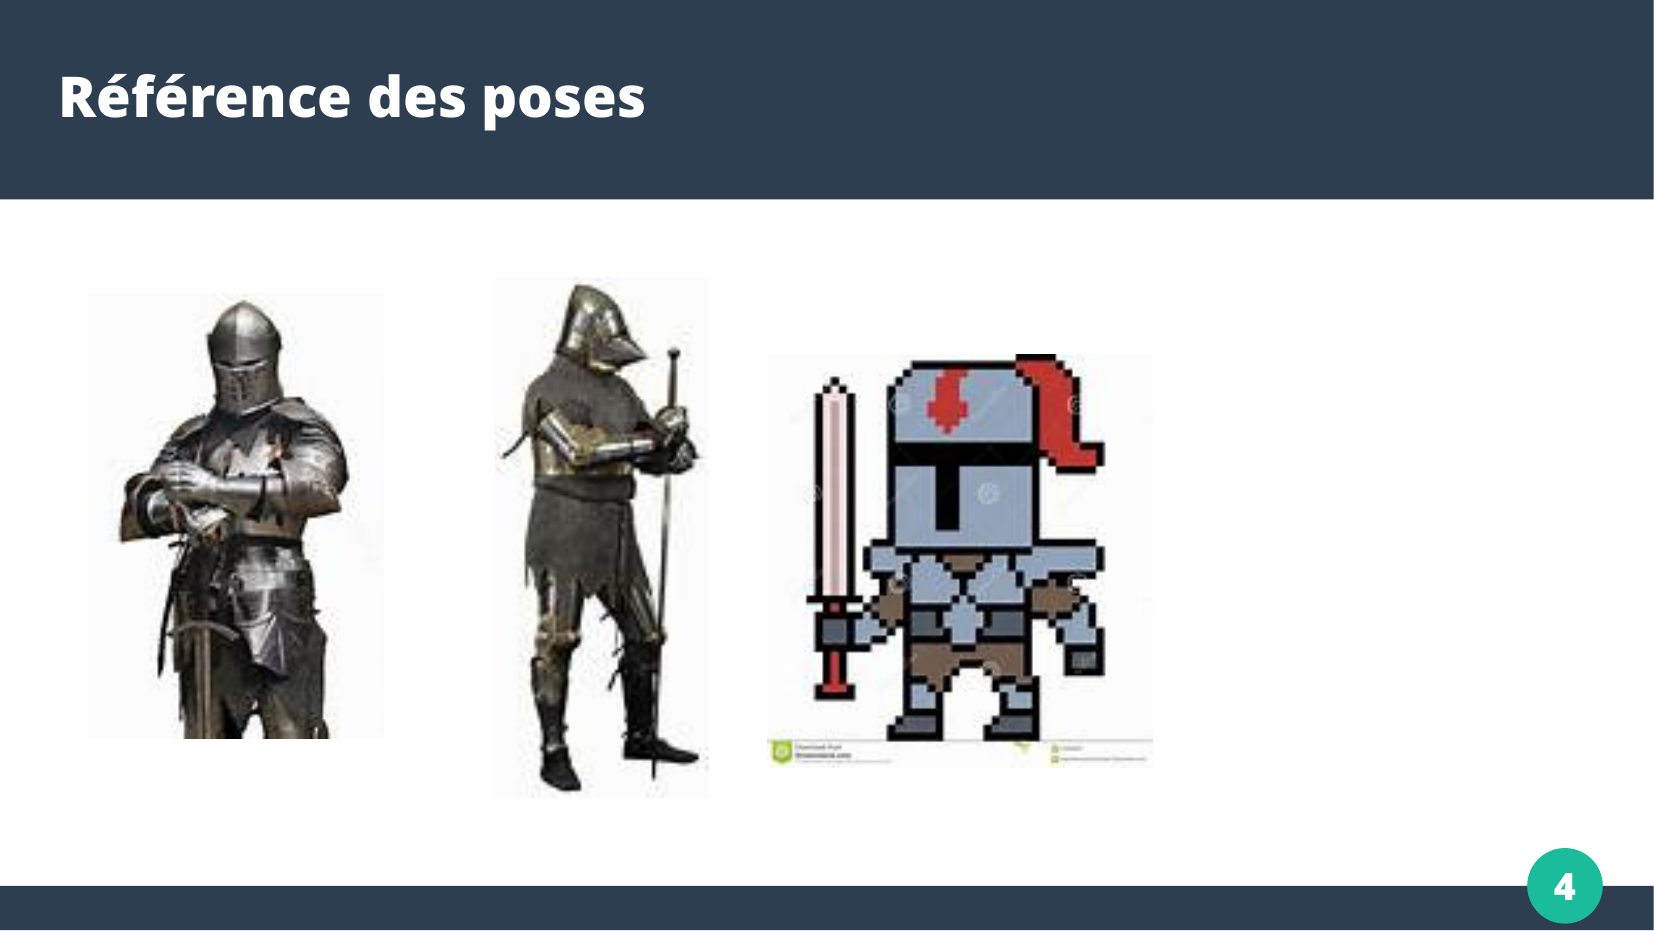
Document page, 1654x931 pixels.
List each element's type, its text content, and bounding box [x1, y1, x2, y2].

picture [495, 277, 709, 798]
title Référence des poses [59, 37, 1595, 156]
picture [767, 354, 1153, 768]
picture [88, 293, 384, 739]
